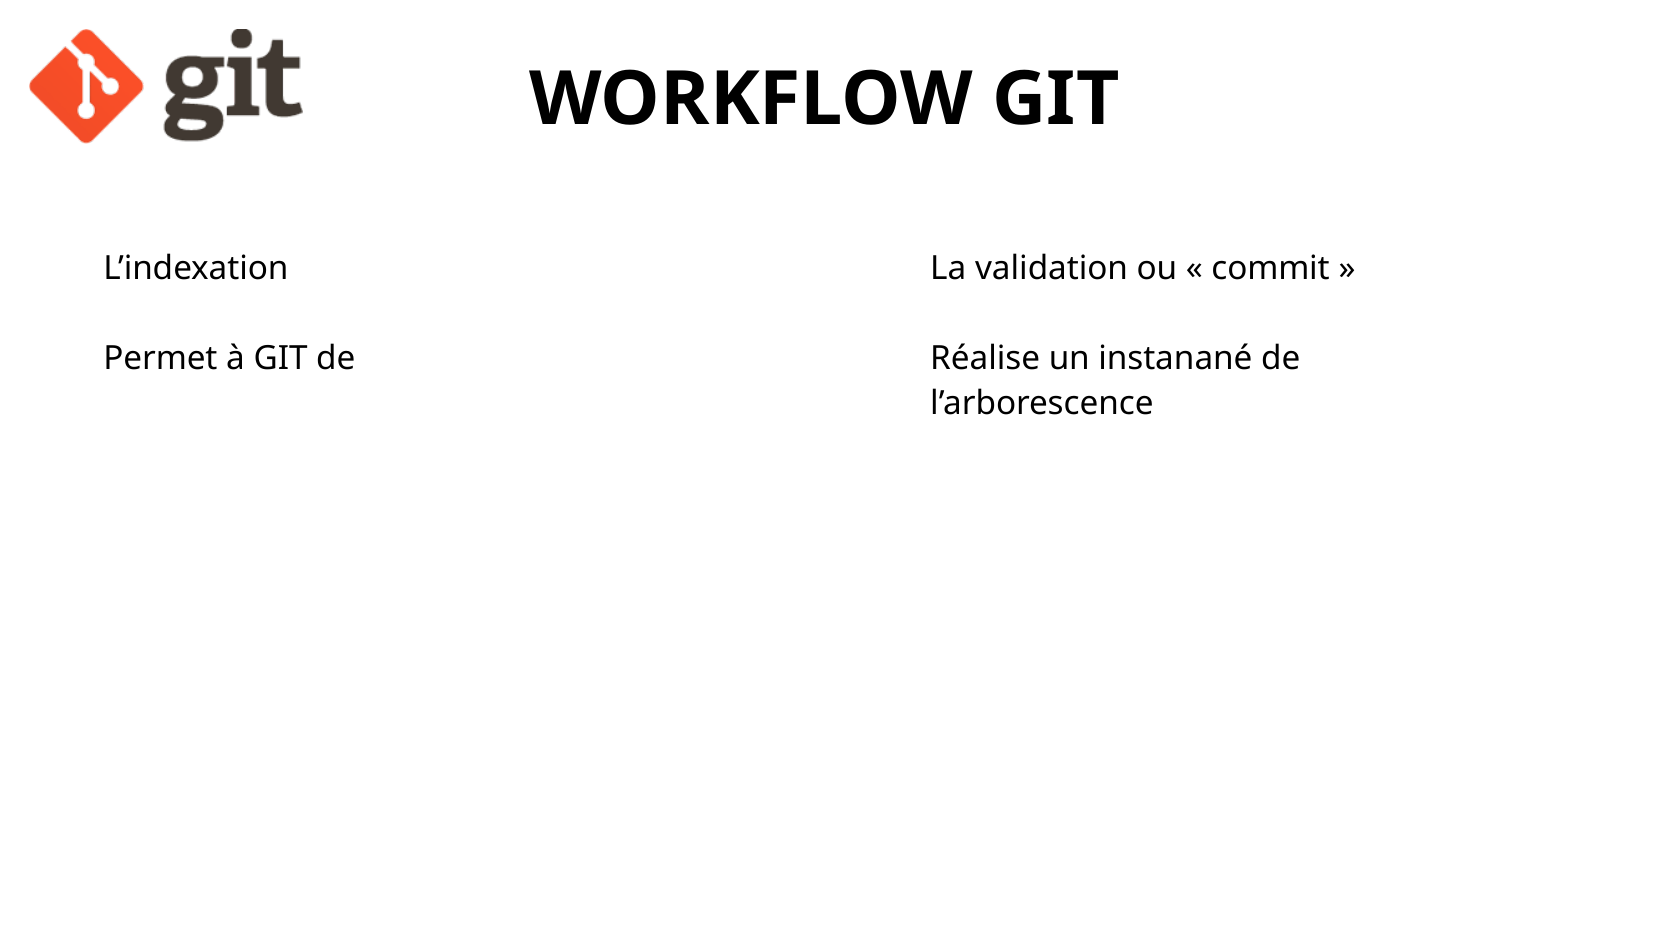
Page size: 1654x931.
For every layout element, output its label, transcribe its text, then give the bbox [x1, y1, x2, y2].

text_box L’indexation Permet à GIT de [88, 236, 680, 363]
text_box La validation ou « commit » Réalise un instanané de l’arborescence [915, 236, 1506, 401]
text_box WORKFLOW Git [532, 37, 1117, 153]
picture [29, 29, 303, 144]
